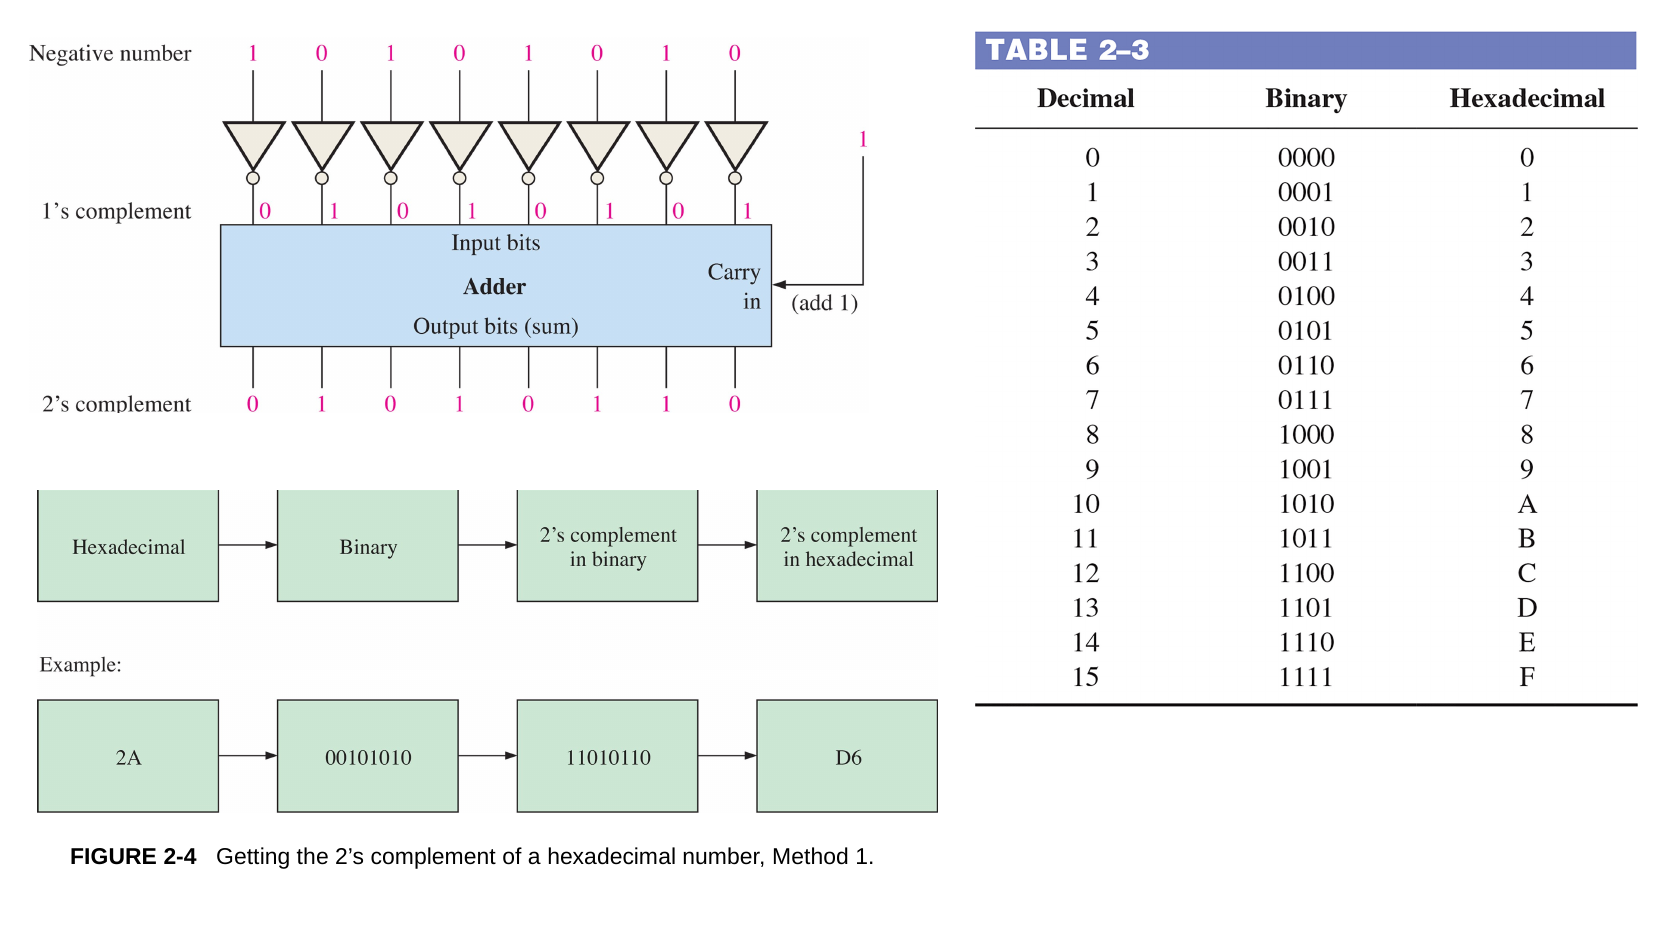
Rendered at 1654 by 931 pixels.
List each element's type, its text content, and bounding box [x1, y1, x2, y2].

title FIGURE 2-4 Getting the 2’s complement of a hexadecimal number, Method 1. [55, 829, 918, 881]
picture [29, 37, 869, 413]
picture [975, 31, 1638, 707]
picture [37, 490, 938, 813]
